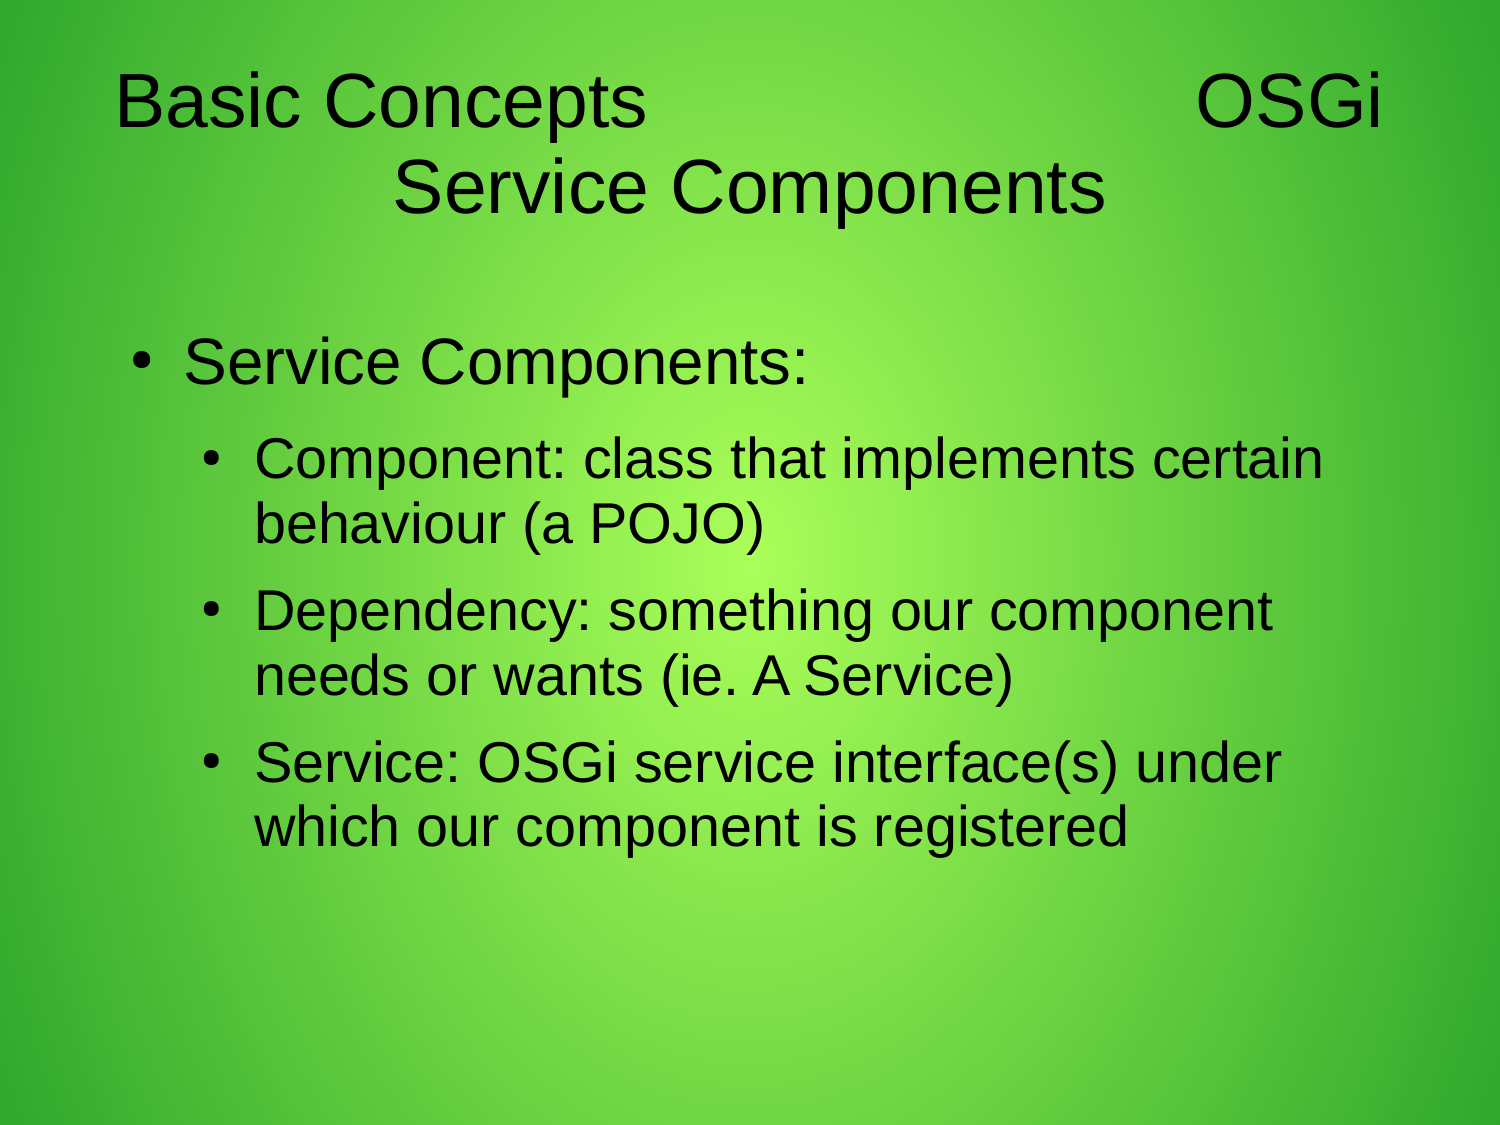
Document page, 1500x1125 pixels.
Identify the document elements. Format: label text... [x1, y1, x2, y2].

title Basic Concepts OSGi Service Components [112, 49, 1388, 238]
list Service Components: Component: class that implements certain behaviour (a POJO) Dependency: something our component needs or wants (ie. A Service) Service: OSGi service interface(s) under which our component is registered [112, 324, 1431, 1021]
